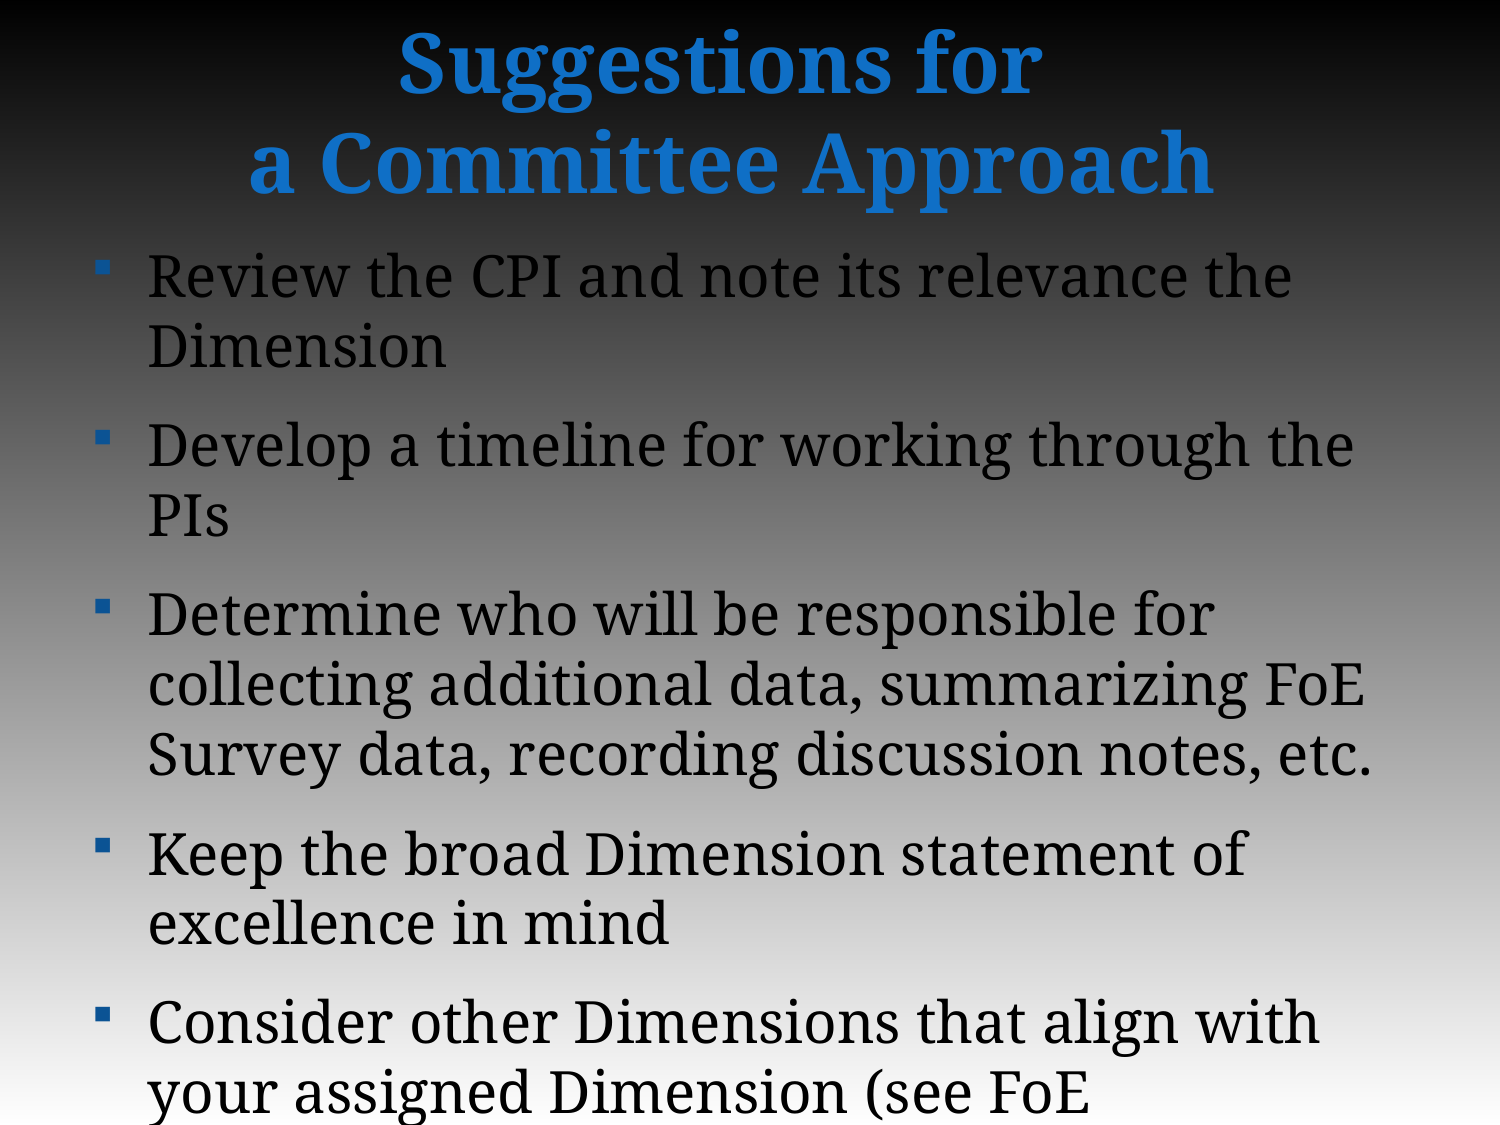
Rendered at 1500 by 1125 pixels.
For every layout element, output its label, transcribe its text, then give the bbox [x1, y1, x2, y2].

text_box Suggestions for a Committee Approach [88, 0, 1376, 220]
text_box Review the CPI and note its relevance the Dimension Develop a timeline for working through the PIs Determine who will be responsible for collecting additional data, summarizing FoE Survey data, recording discussion notes, etc. Keep the broad Dimension statement of excellence in mind Consider other Dimensions that align with your assigned Dimension (see FoE Guidebook Appendix A) [76, 231, 1418, 1125]
